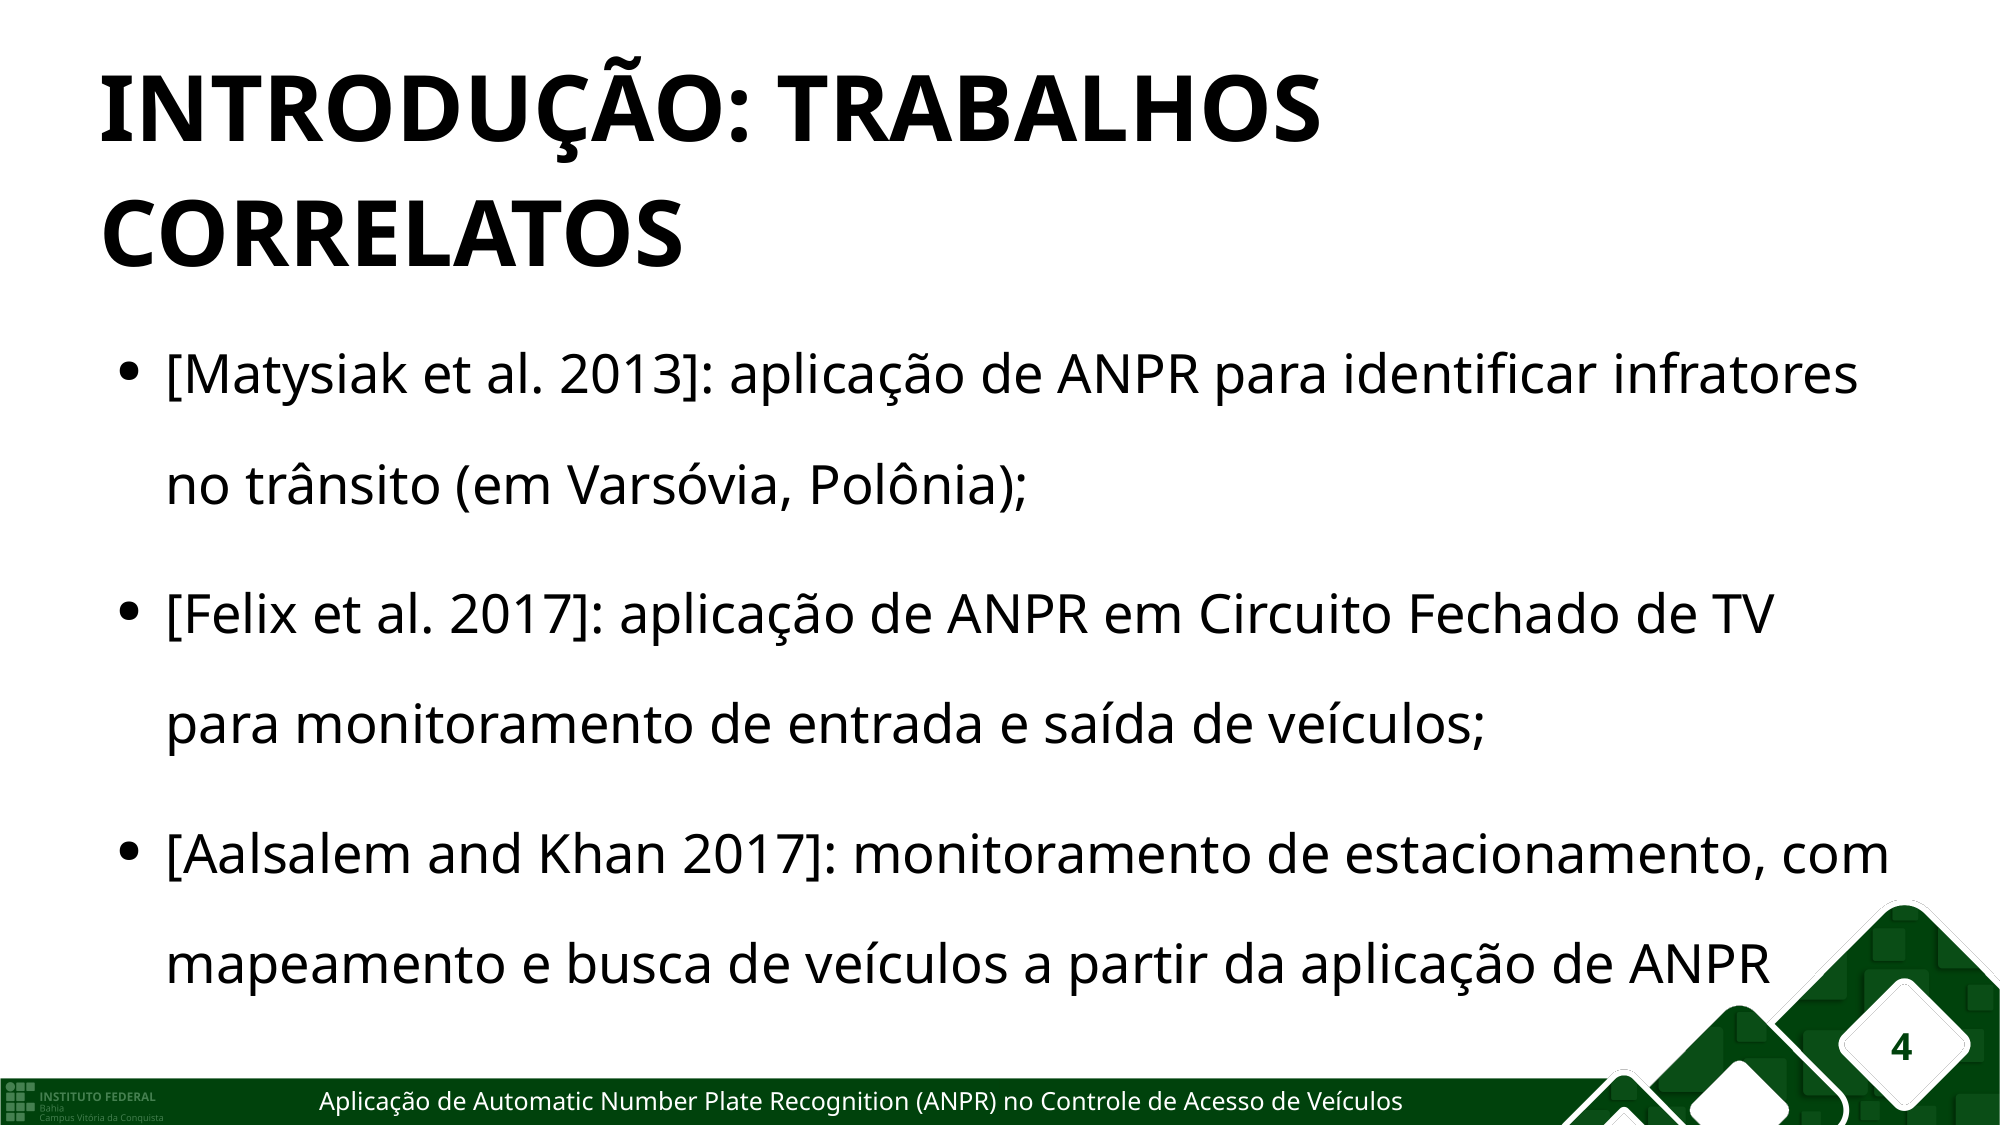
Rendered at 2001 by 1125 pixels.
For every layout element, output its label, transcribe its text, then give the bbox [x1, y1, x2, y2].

title INTRODUÇÃO: TRABALHOS CORRELATOS [99, 43, 1900, 294]
picture [0, 900, 2000, 1125]
list [Matysiak et al. 2013]: aplicação de ANPR para identificar infratores no trânsito (em Varsóvia, Polônia); [Felix et al. 2017]: aplicação de ANPR em Circuito Fechado de TV para monitoramento de entrada e saída de veículos; [Aalsalem and Khan 2017]: monitoramento de estacionamento, com mapeamento e busca de veı́culos a partir da aplicação de ANPR [99, 299, 1900, 1014]
